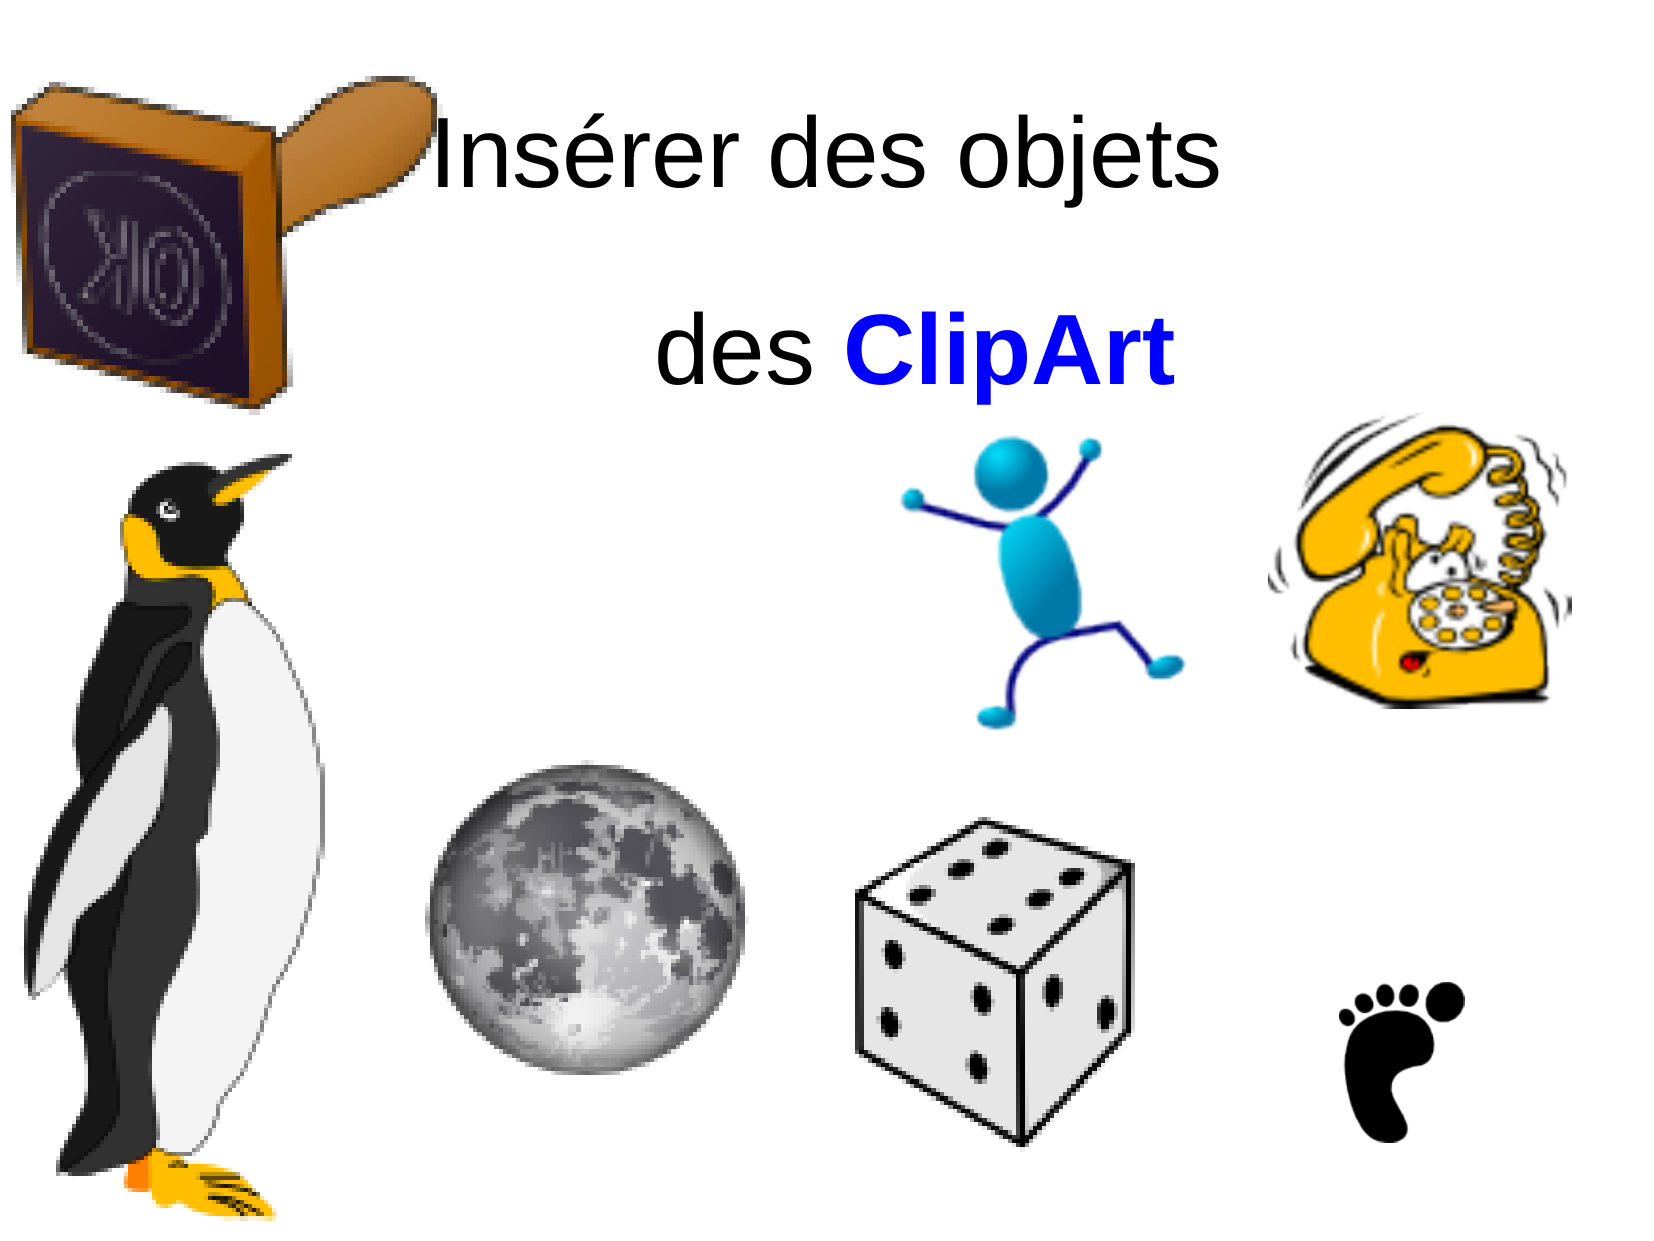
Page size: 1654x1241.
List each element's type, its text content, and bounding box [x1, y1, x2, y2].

picture [1339, 982, 1465, 1143]
title Insérer des objets [82, 49, 1571, 257]
picture [826, 813, 1165, 1152]
picture [413, 748, 758, 1093]
picture [894, 429, 1204, 739]
picture [1268, 413, 1572, 709]
text_box des ClipArt [443, 257, 1477, 414]
picture [0, 0, 443, 1221]
